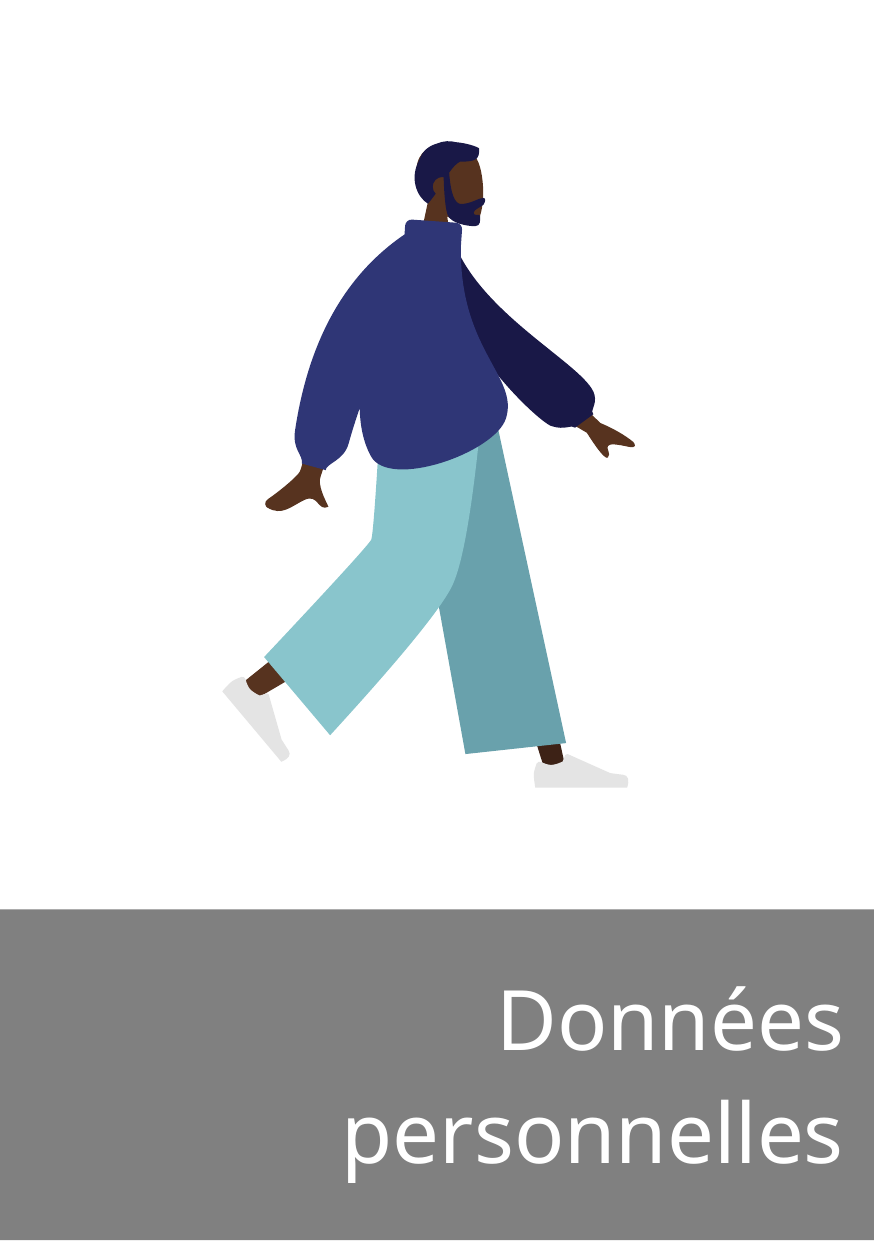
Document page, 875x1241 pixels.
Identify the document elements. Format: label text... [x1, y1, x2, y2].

picture [139, 64, 735, 817]
title Données personnelles [29, 933, 845, 1217]
